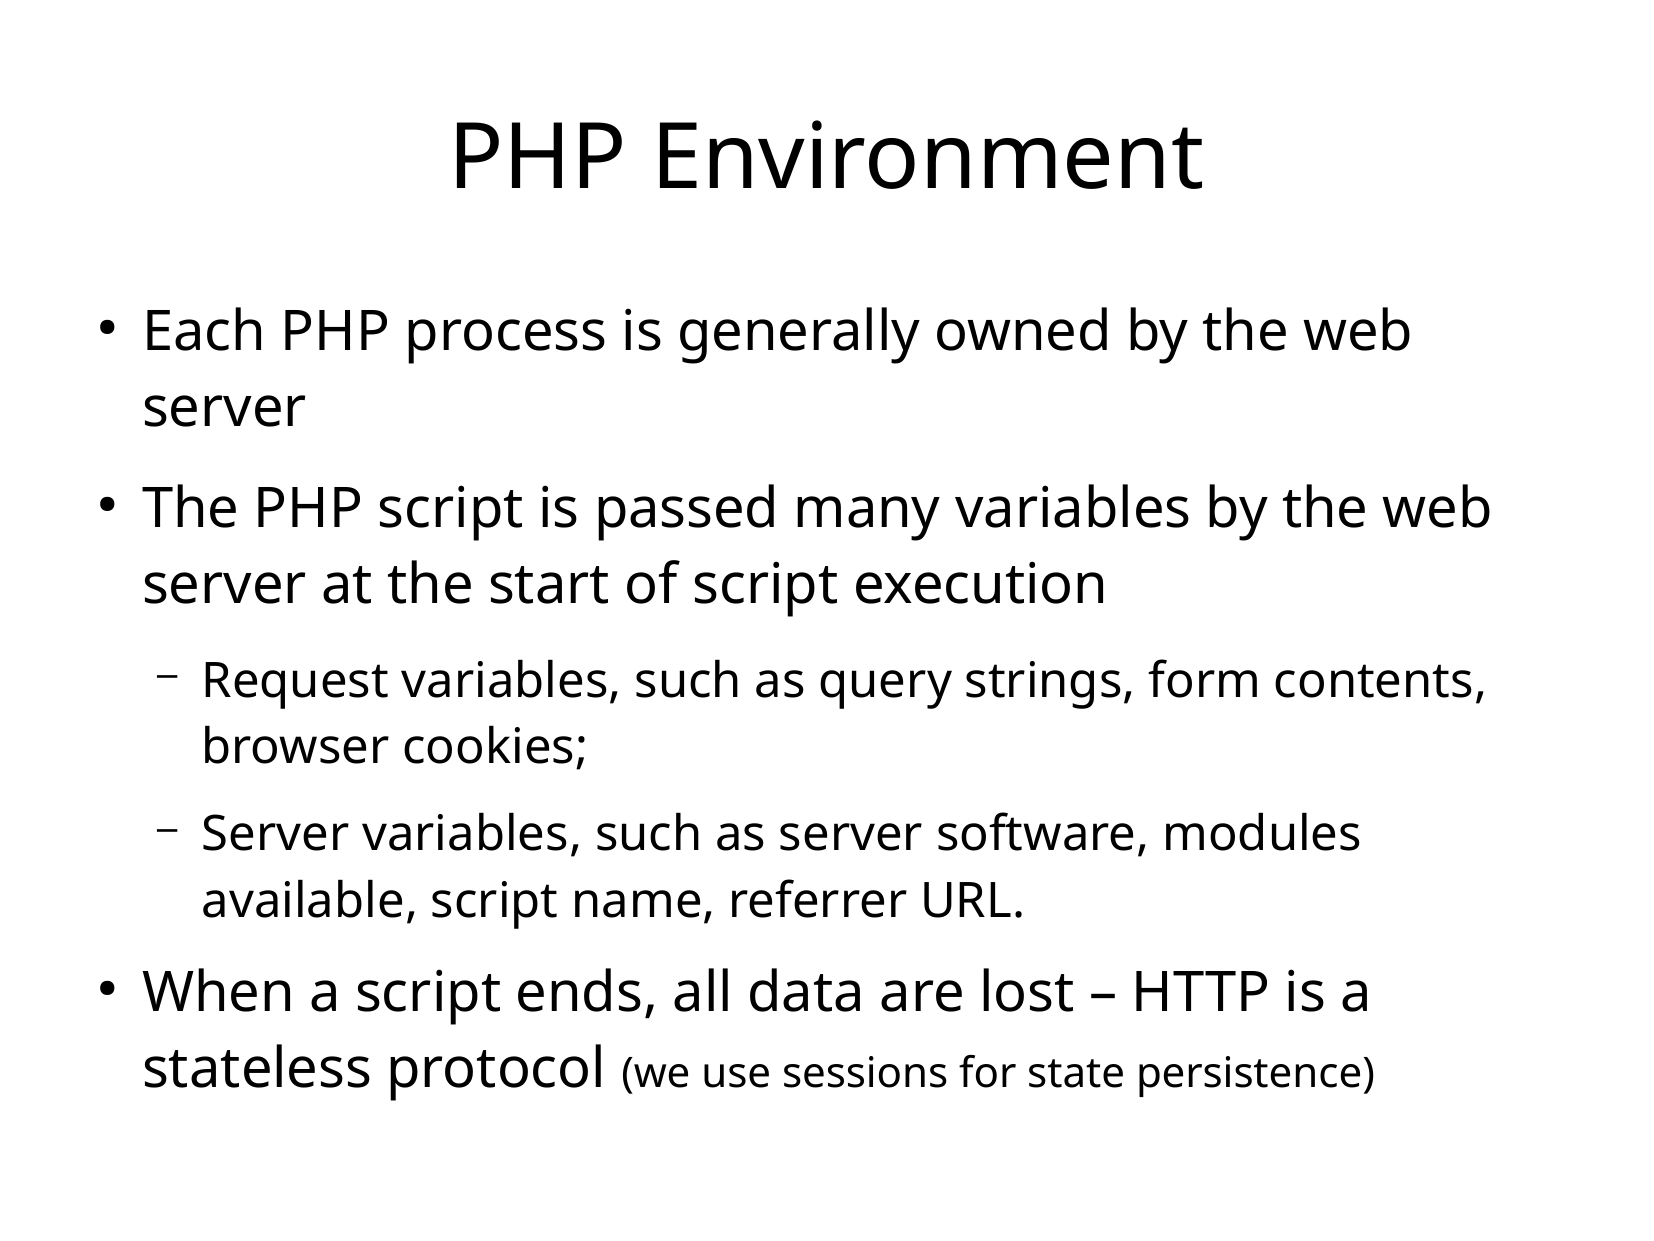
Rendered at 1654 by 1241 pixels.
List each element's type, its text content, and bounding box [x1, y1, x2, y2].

title PHP Environment [82, 56, 1571, 250]
list Each PHP process is generally owned by the web server The PHP script is passed many variables by the web server at the start of script execution Request variables, such as query strings, form contents, browser cookies; Server variables, such as server software, modules available, script name, referrer URL. When a script ends, all data are lost – HTTP is a stateless protocol (we use sessions for state persistence) [82, 290, 1571, 1109]
